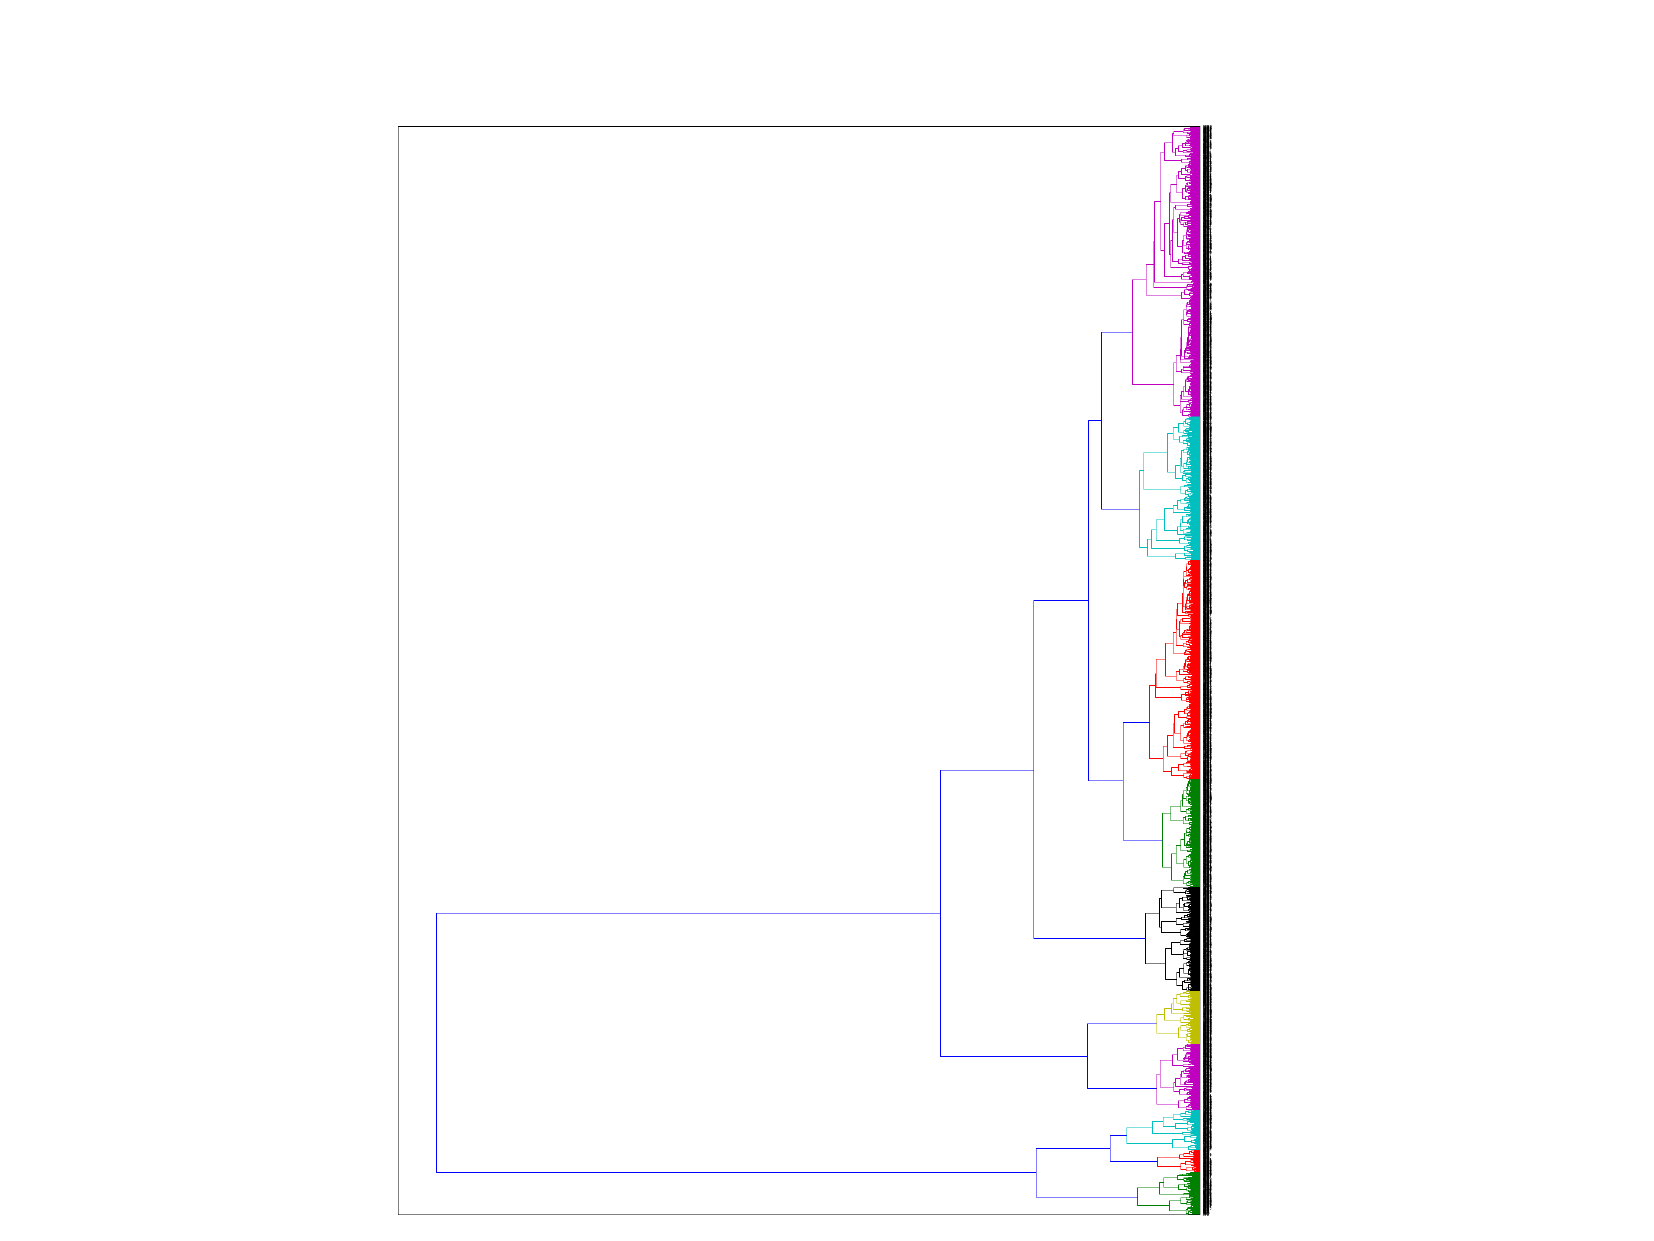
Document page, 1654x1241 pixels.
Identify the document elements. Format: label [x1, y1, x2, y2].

picture [392, 119, 1217, 1221]
